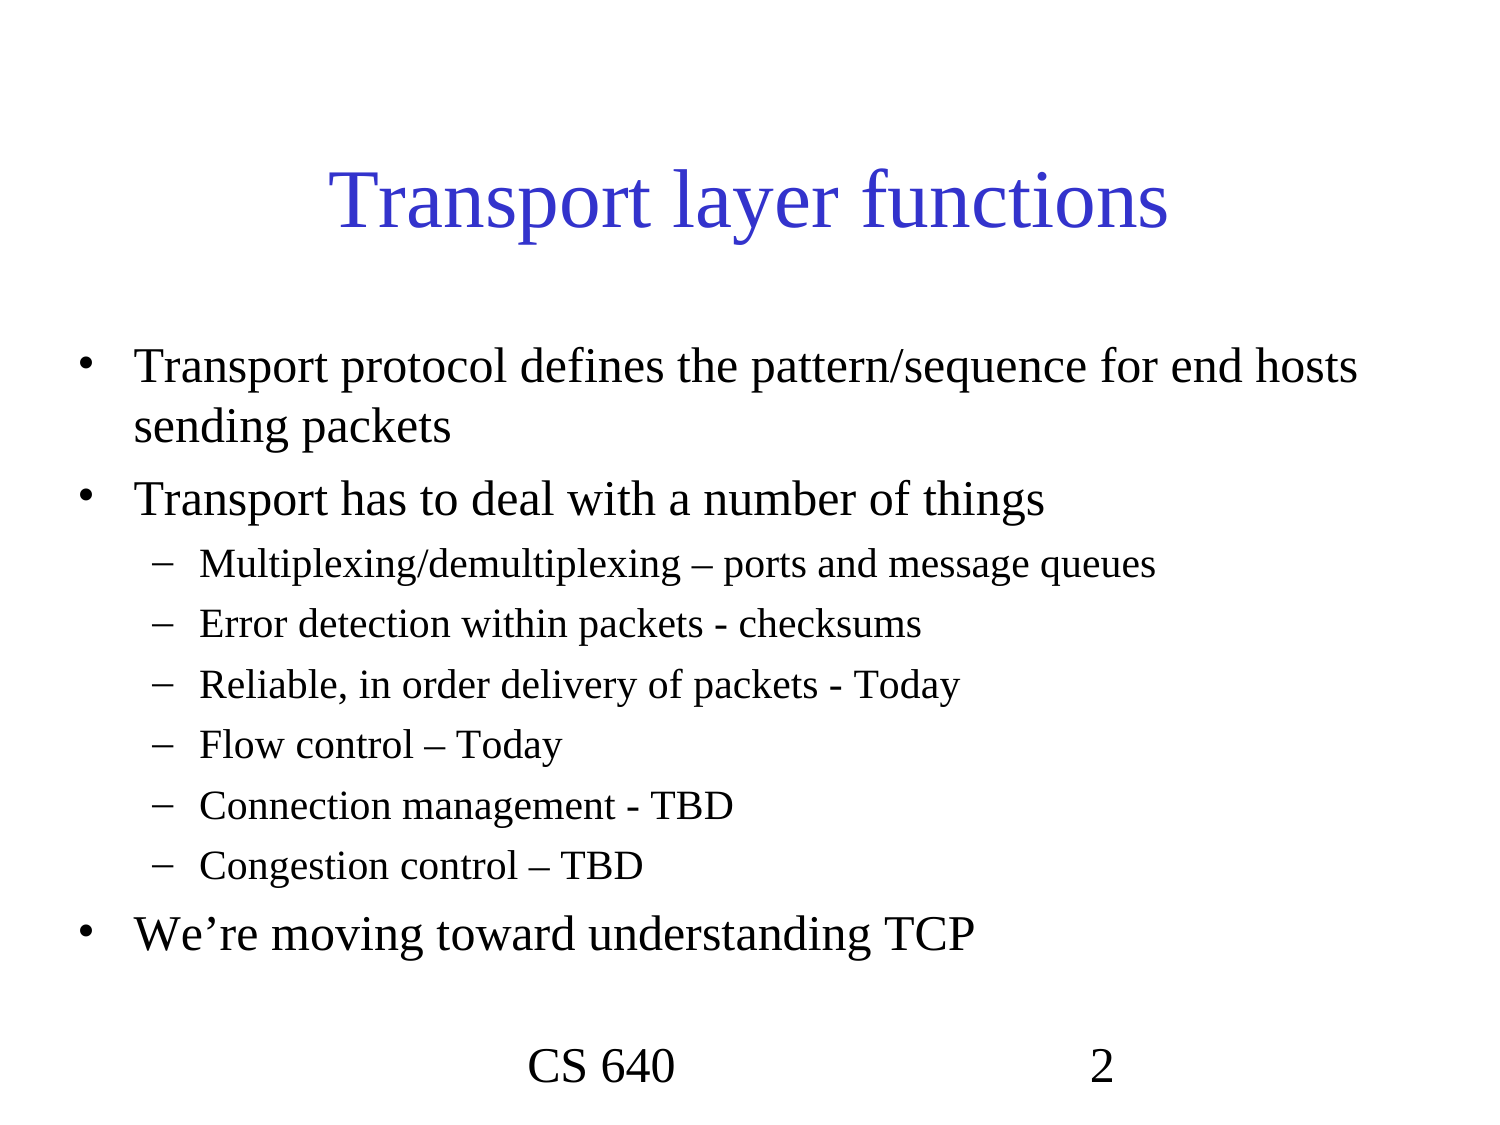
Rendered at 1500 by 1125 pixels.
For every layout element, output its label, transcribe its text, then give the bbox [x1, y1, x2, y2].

list Transport protocol defines the pattern/sequence for end hosts sending packets Transport has to deal with a number of things Multiplexing/demultiplexing – ports and message queues Error detection within packets - checksums Reliable, in order delivery of packets - Today Flow control – Today Connection management - TBD Congestion control – TBD We’re moving toward understanding TCP [62, 324, 1426, 1001]
title Transport layer functions [112, 99, 1388, 288]
